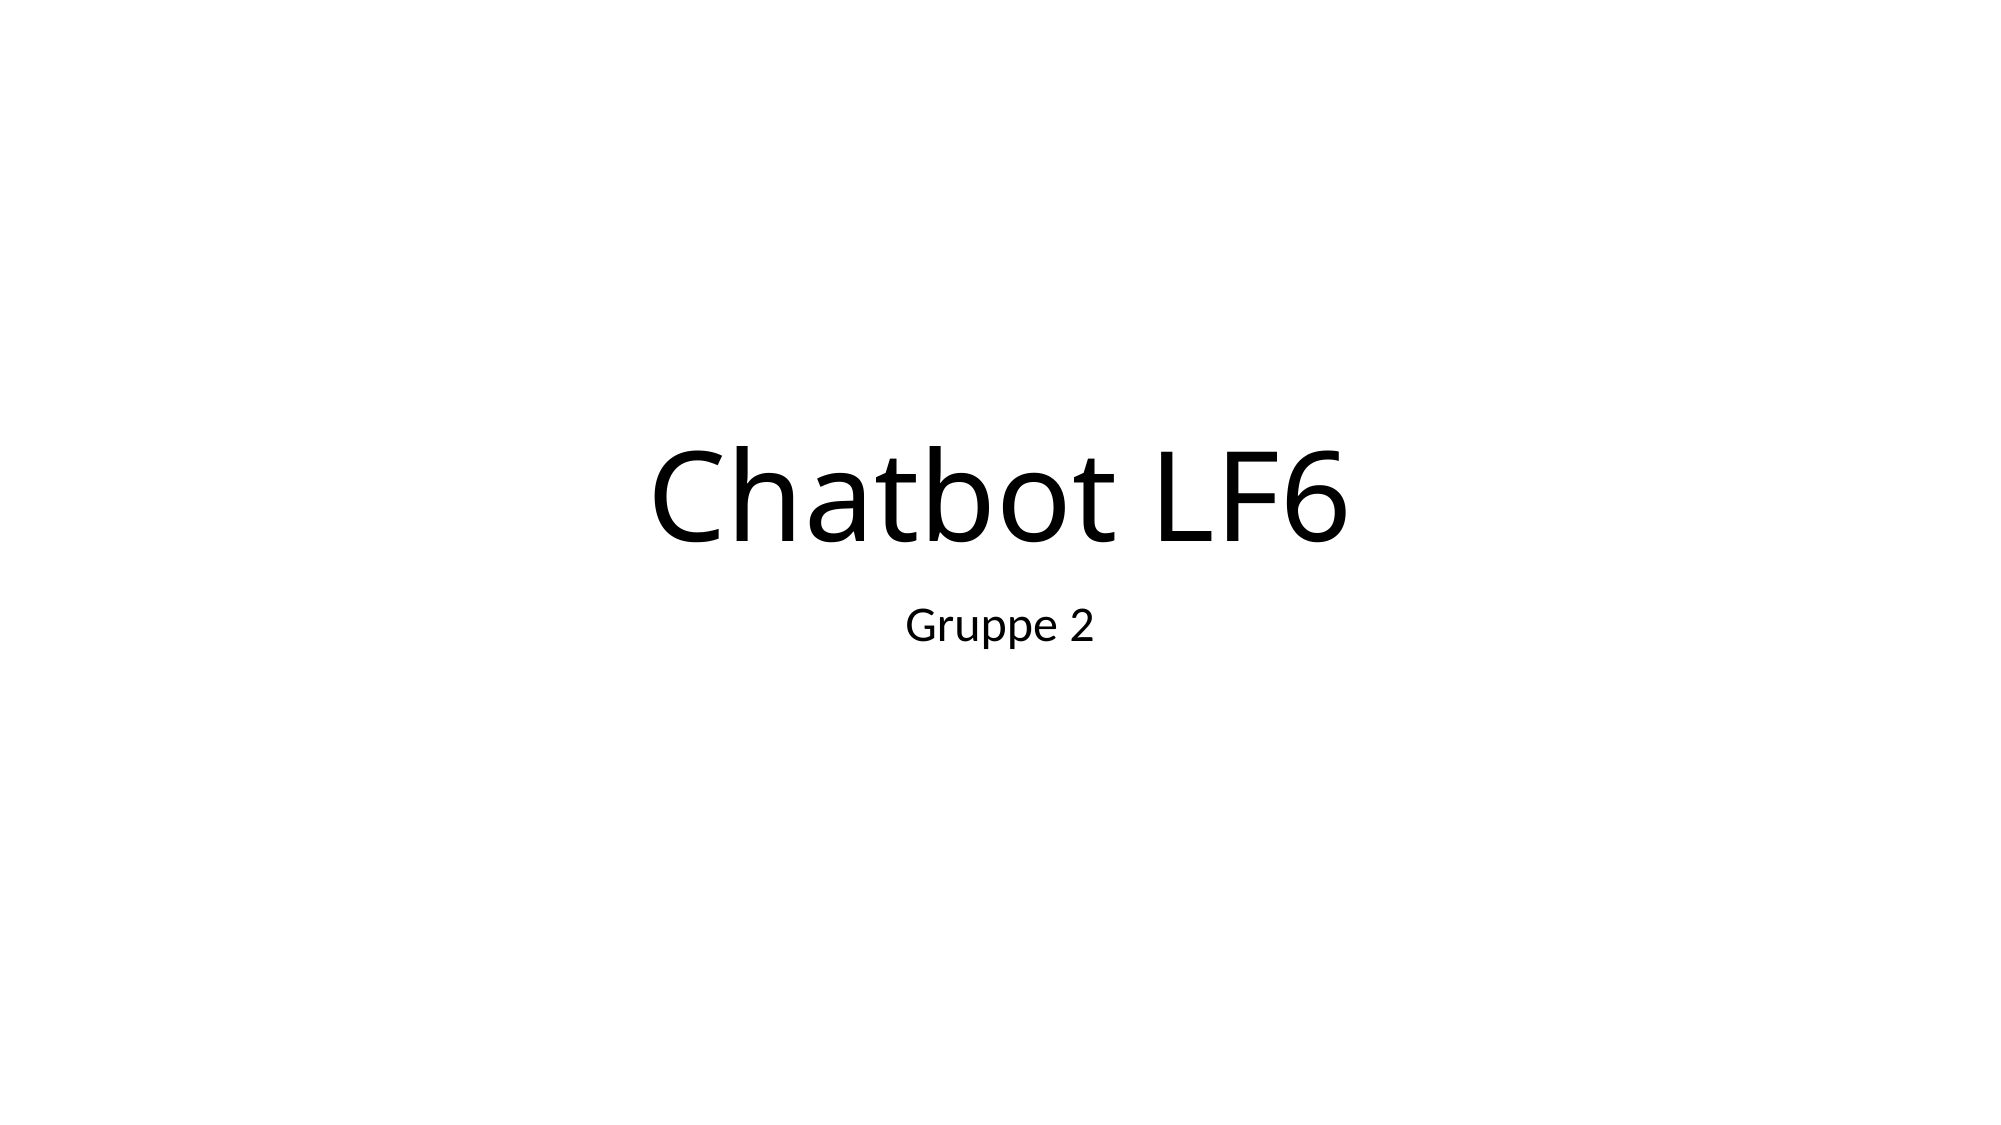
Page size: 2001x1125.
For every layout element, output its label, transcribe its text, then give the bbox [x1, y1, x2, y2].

title Chatbot LF6 [249, 184, 1750, 576]
subtitle Gruppe 2 [249, 590, 1750, 863]
